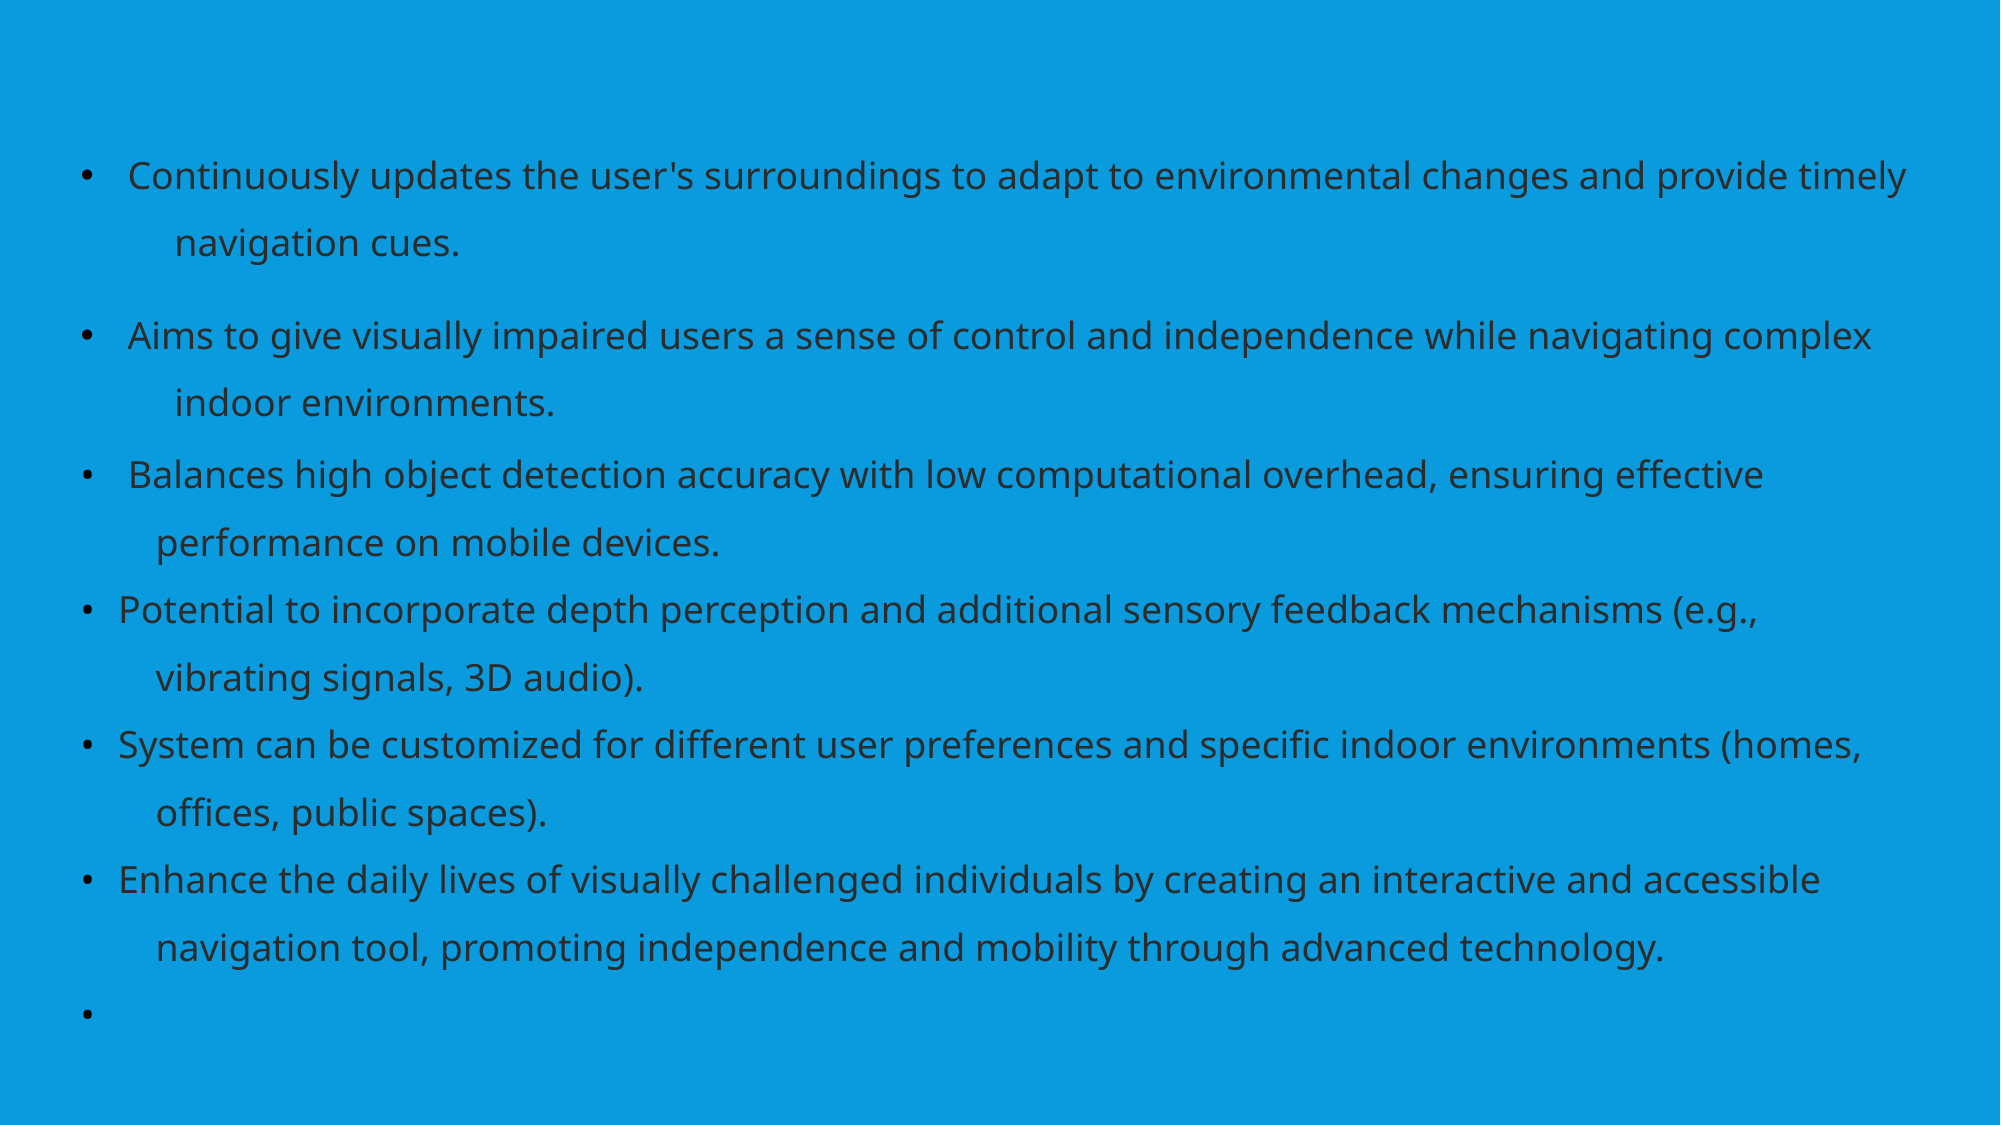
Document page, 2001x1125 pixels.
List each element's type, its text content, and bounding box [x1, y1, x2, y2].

text_box Continuously updates the user's surroundings to adapt to environmental changes and provide timely navigation cues. Aims to give visually impaired users a sense of control and independence while navigating complex indoor environments. Balances high object detection accuracy with low computational overhead, ensuring effective performance on mobile devices.​ Potential to incorporate depth perception and additional sensory feedback mechanisms (e.g., vibrating signals, 3D audio).​ System can be customized for different user preferences and specific indoor environments (homes, offices, public spaces).​ Enhance the daily lives of visually challenged individuals by creating an interactive and accessible navigation tool, promoting independence and mobility through advanced technology.​ [65, 121, 1935, 1049]
